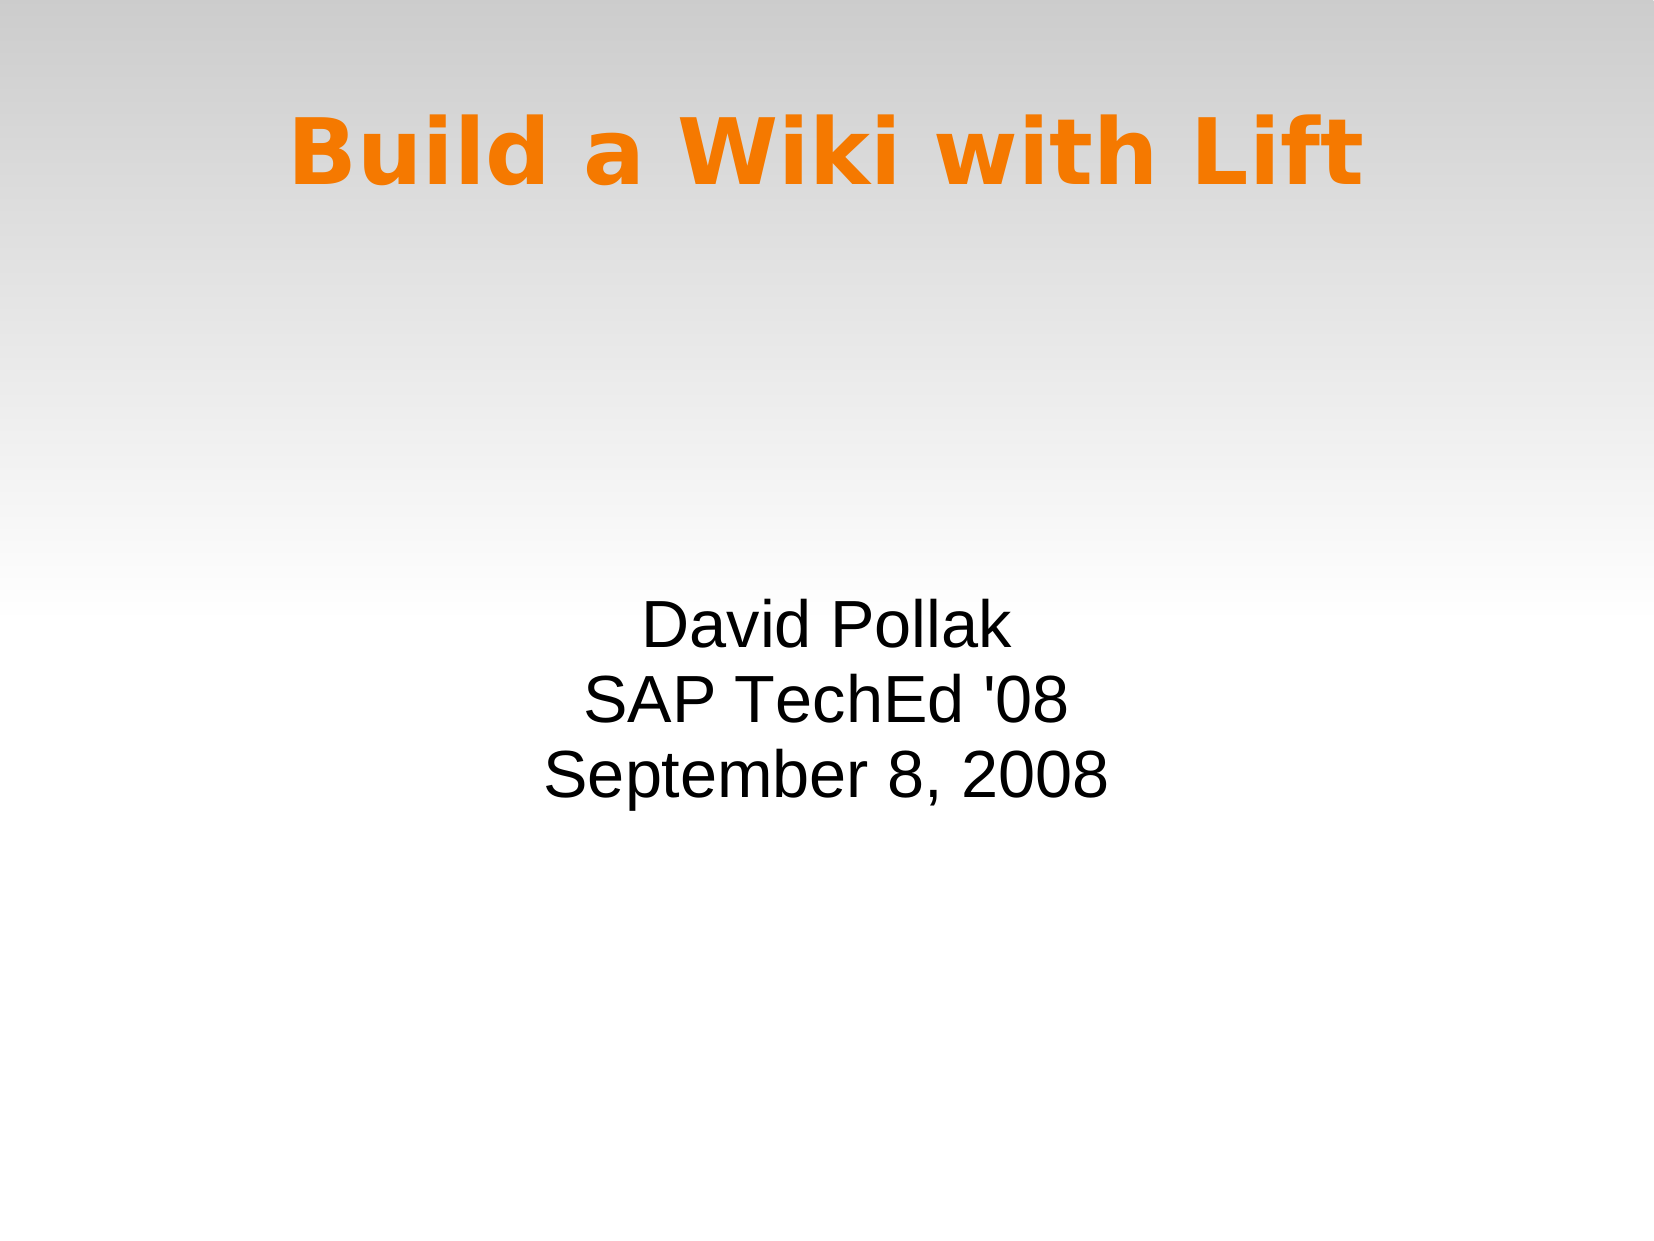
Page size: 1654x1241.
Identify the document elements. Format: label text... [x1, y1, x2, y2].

subtitle David Pollak SAP TechEd '08 September 8, 2008 [82, 290, 1571, 1109]
title Build a Wiki with Lift [82, 49, 1571, 257]
